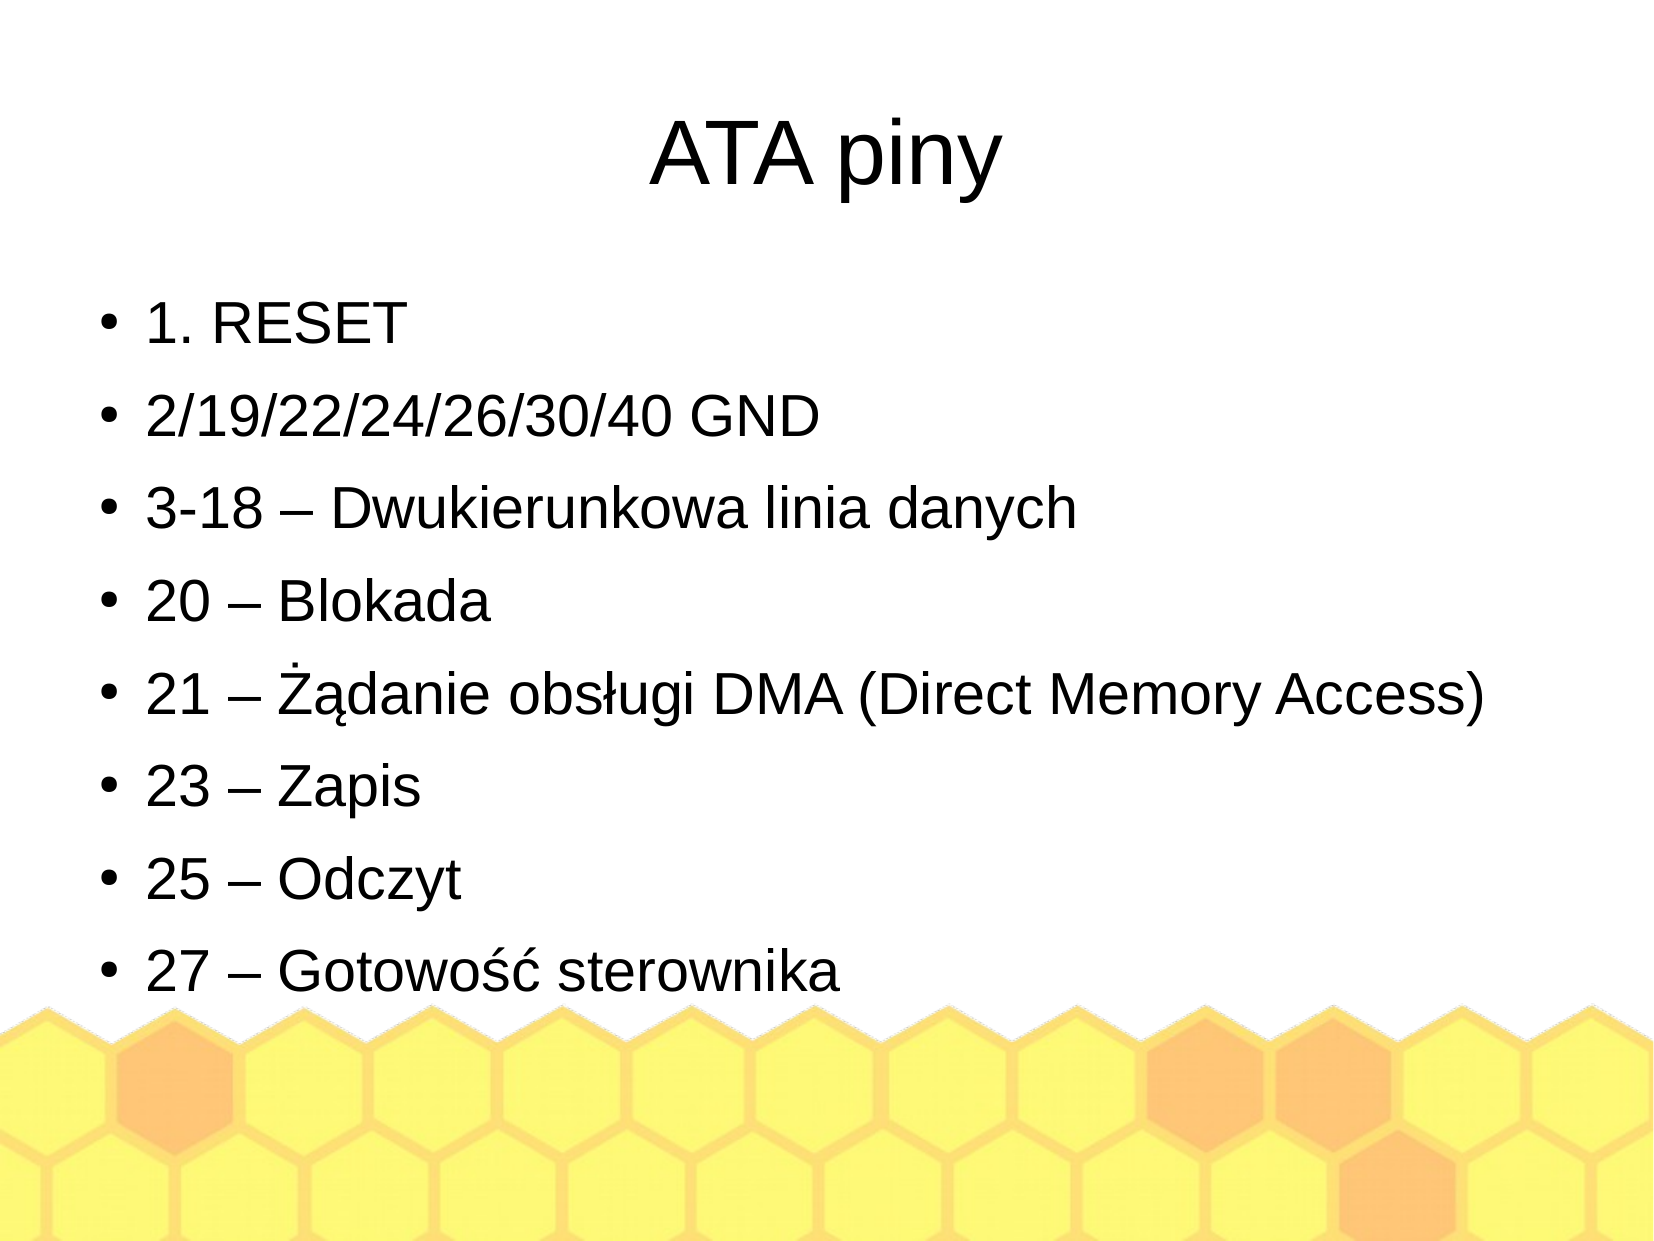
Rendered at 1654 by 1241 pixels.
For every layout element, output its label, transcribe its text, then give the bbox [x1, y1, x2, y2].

list 1. RESET 2/19/22/24/26/30/40 GND 3-18 – Dwukierunkowa linia danych 20 – Blokada 21 – Żądanie obsługi DMA (Direct Memory Access) 23 – Zapis 25 – Odczyt 27 – Gotowość sterownika [82, 290, 1571, 1010]
picture [0, 1001, 1654, 1241]
title ATA piny [82, 49, 1571, 257]
